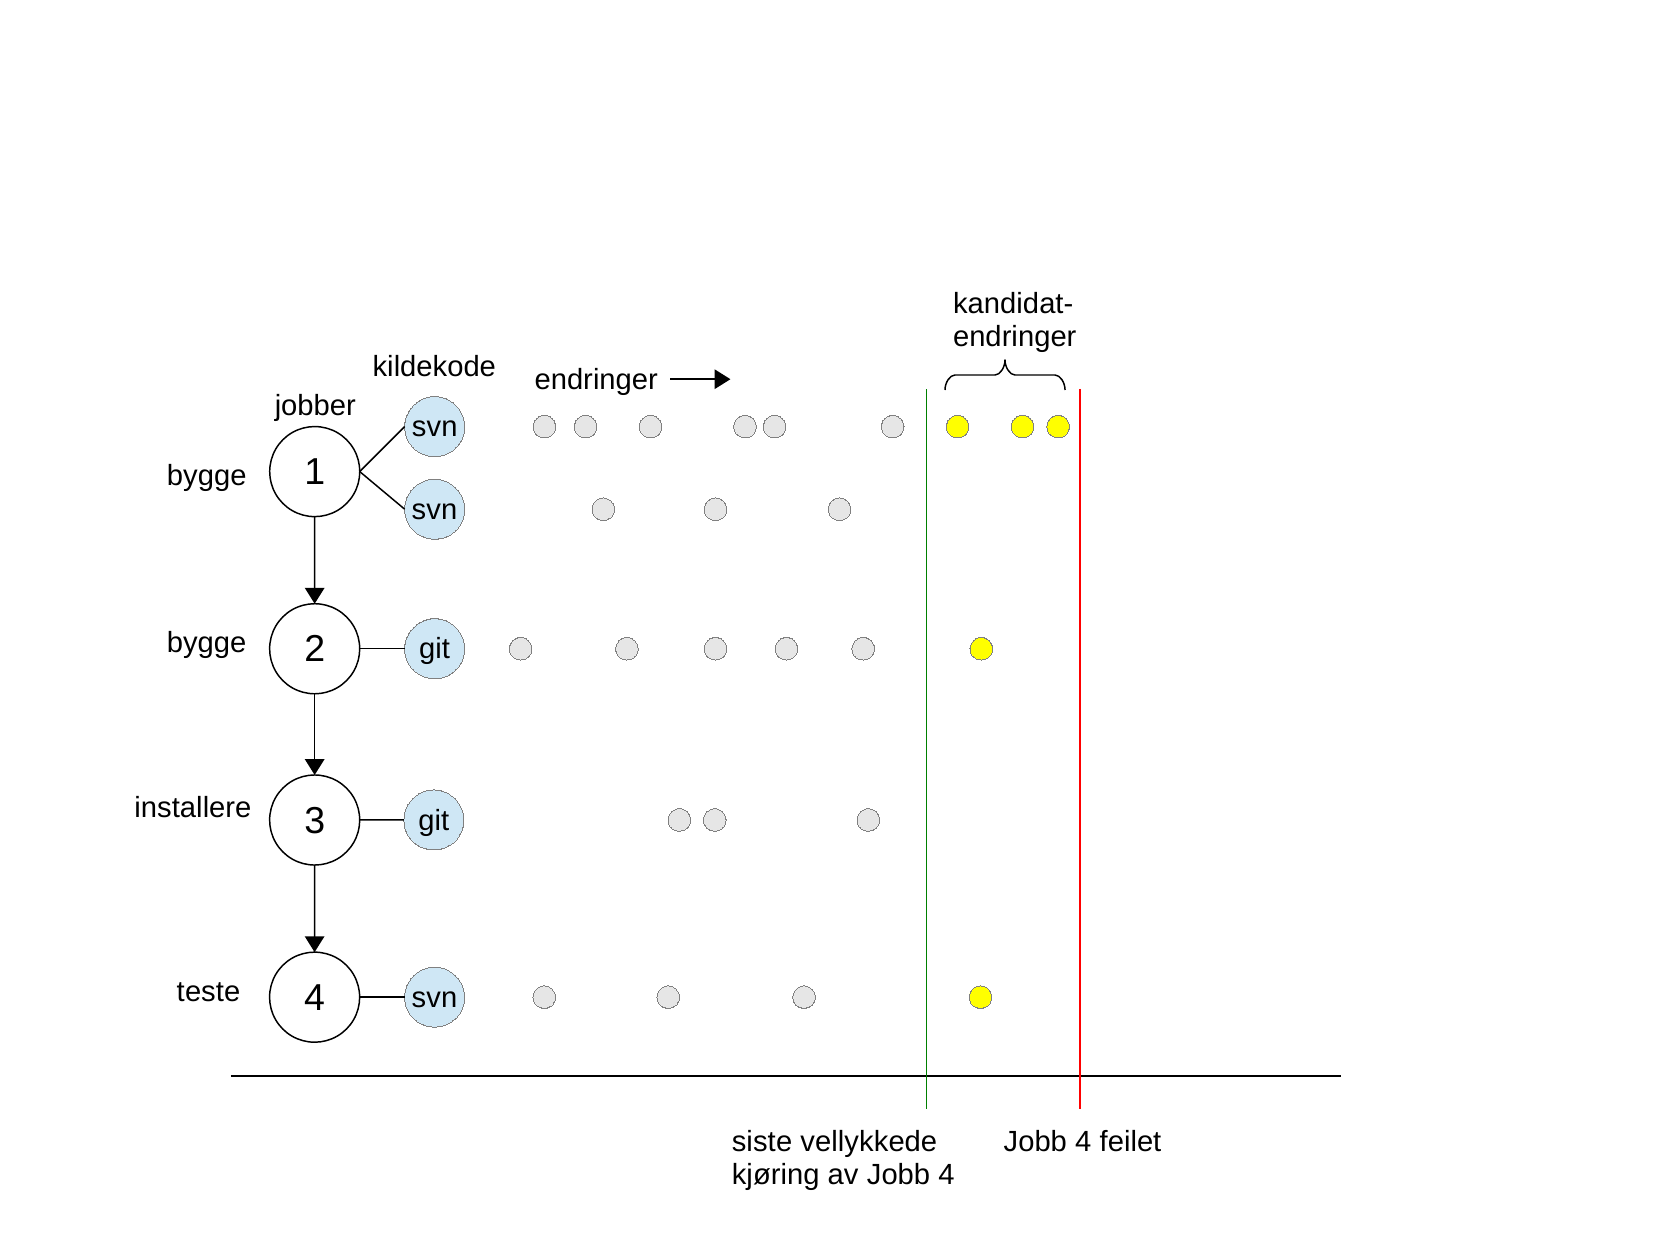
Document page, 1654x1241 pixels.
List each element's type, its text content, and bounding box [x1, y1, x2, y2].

text_box bygge [152, 451, 270, 500]
text_box 1 [270, 430, 360, 517]
text_box [881, 415, 905, 438]
text_box git [403, 789, 464, 850]
text_box [792, 985, 816, 1009]
text_box [703, 808, 727, 832]
text_box [656, 985, 680, 1009]
text_box [615, 637, 639, 661]
text_box [574, 415, 597, 438]
text_box [946, 415, 969, 438]
text_box [969, 637, 993, 661]
text_box [763, 415, 786, 438]
text_box [532, 985, 556, 1009]
text_box [533, 415, 556, 438]
text_box [775, 637, 798, 661]
text_box kandidat- endringer [938, 279, 1092, 361]
text_box 3 [270, 775, 360, 865]
text_box 2 [270, 603, 360, 694]
text_box 4 [270, 952, 360, 1043]
text_box bygge [152, 619, 270, 667]
text_box teste [161, 967, 270, 1015]
text_box [1046, 415, 1070, 438]
text_box installere [119, 784, 270, 832]
text_box siste vellykkede kjøring av Jobb 4 [717, 1118, 971, 1199]
text_box [857, 808, 880, 832]
text_box [704, 497, 727, 521]
text_box [639, 415, 662, 438]
text_box git [404, 618, 465, 679]
text_box [668, 808, 691, 832]
text_box [1011, 415, 1034, 438]
text_box [733, 415, 757, 438]
text_box [592, 497, 615, 521]
text_box [704, 637, 727, 661]
text_box svn [404, 396, 465, 457]
text_box svn [404, 967, 465, 1028]
text_box Jobb 4 feilet [988, 1118, 1177, 1166]
text_box [509, 637, 532, 661]
text_box [969, 985, 992, 1009]
text_box endringer [519, 355, 682, 403]
text_box jobber [260, 381, 371, 430]
text_box svn [404, 479, 465, 540]
text_box [851, 637, 875, 661]
text_box kildekode [357, 342, 512, 390]
text_box [828, 497, 851, 521]
